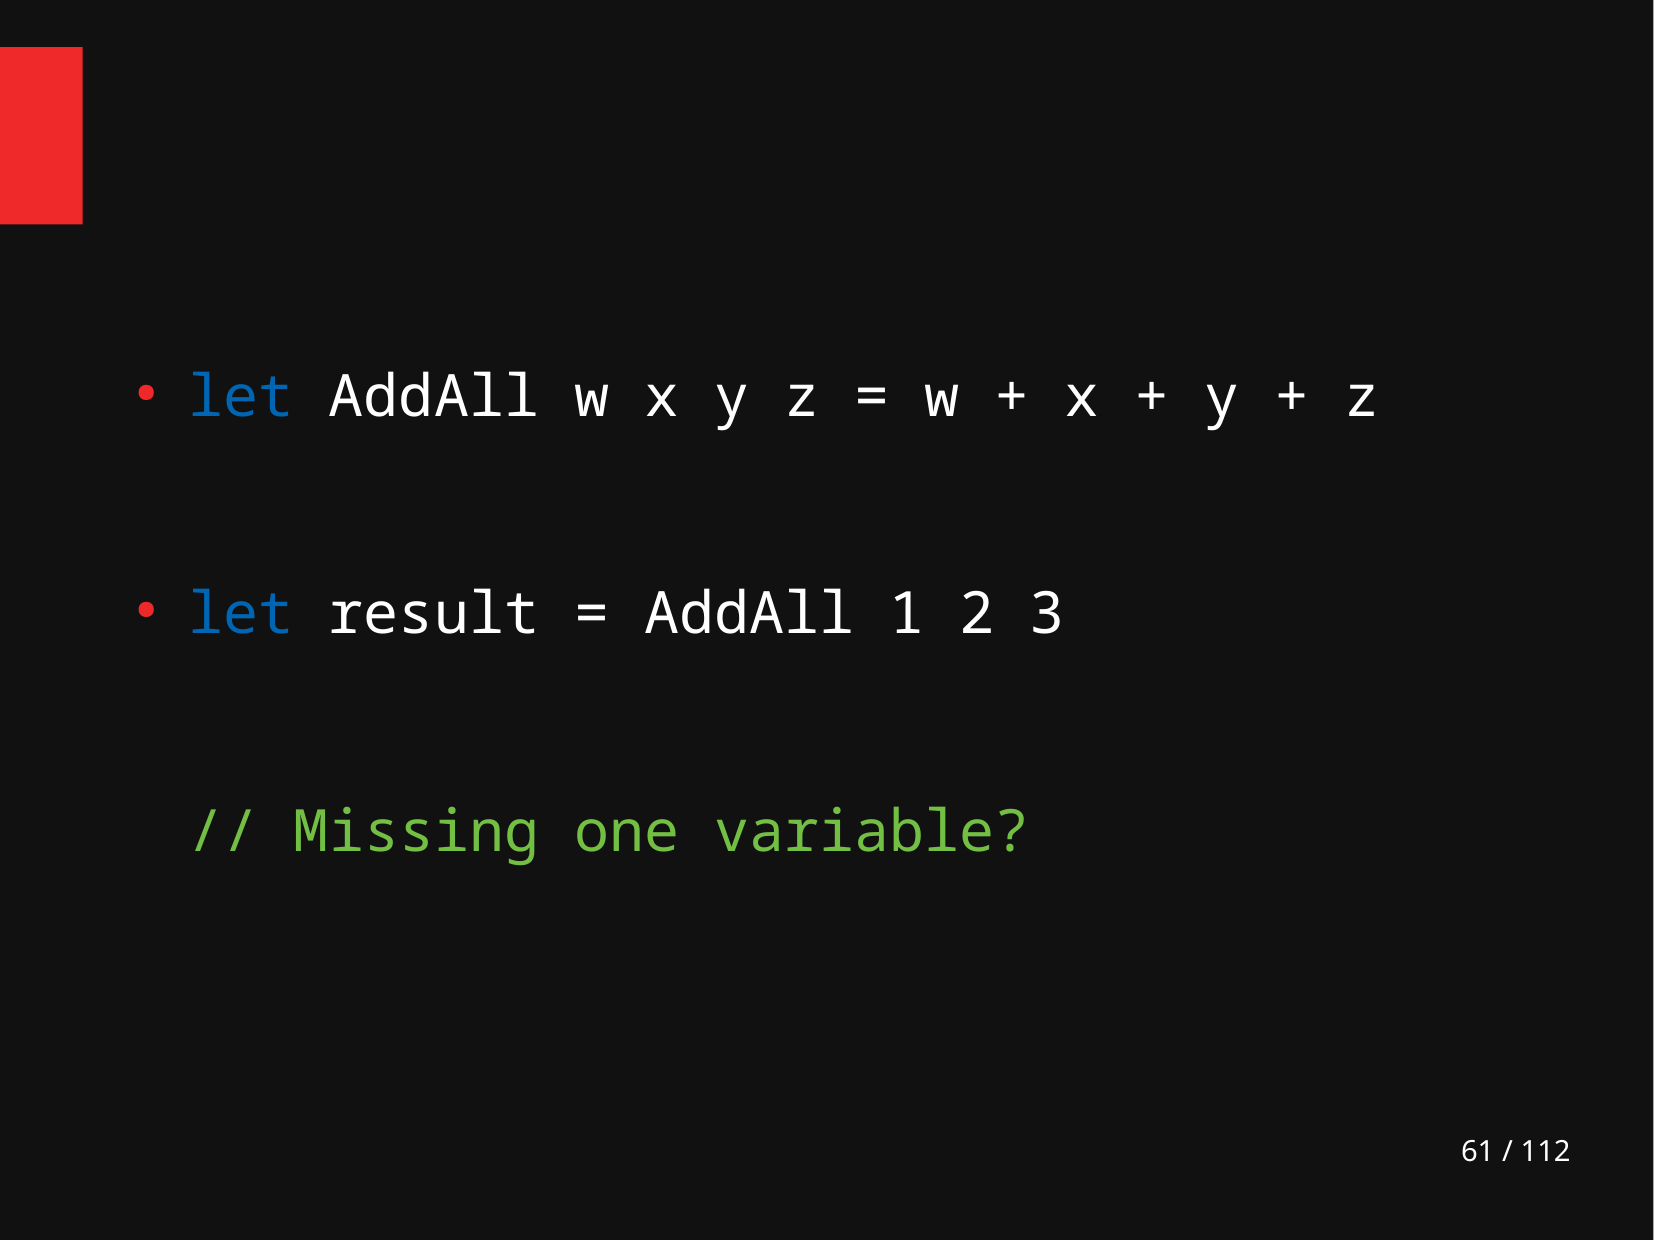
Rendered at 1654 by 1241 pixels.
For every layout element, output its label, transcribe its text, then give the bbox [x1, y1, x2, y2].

list let AddAll w x y z = w + x + y + z let result = AddAll 1 2 3 // Missing one variable? [118, 354, 1536, 1074]
